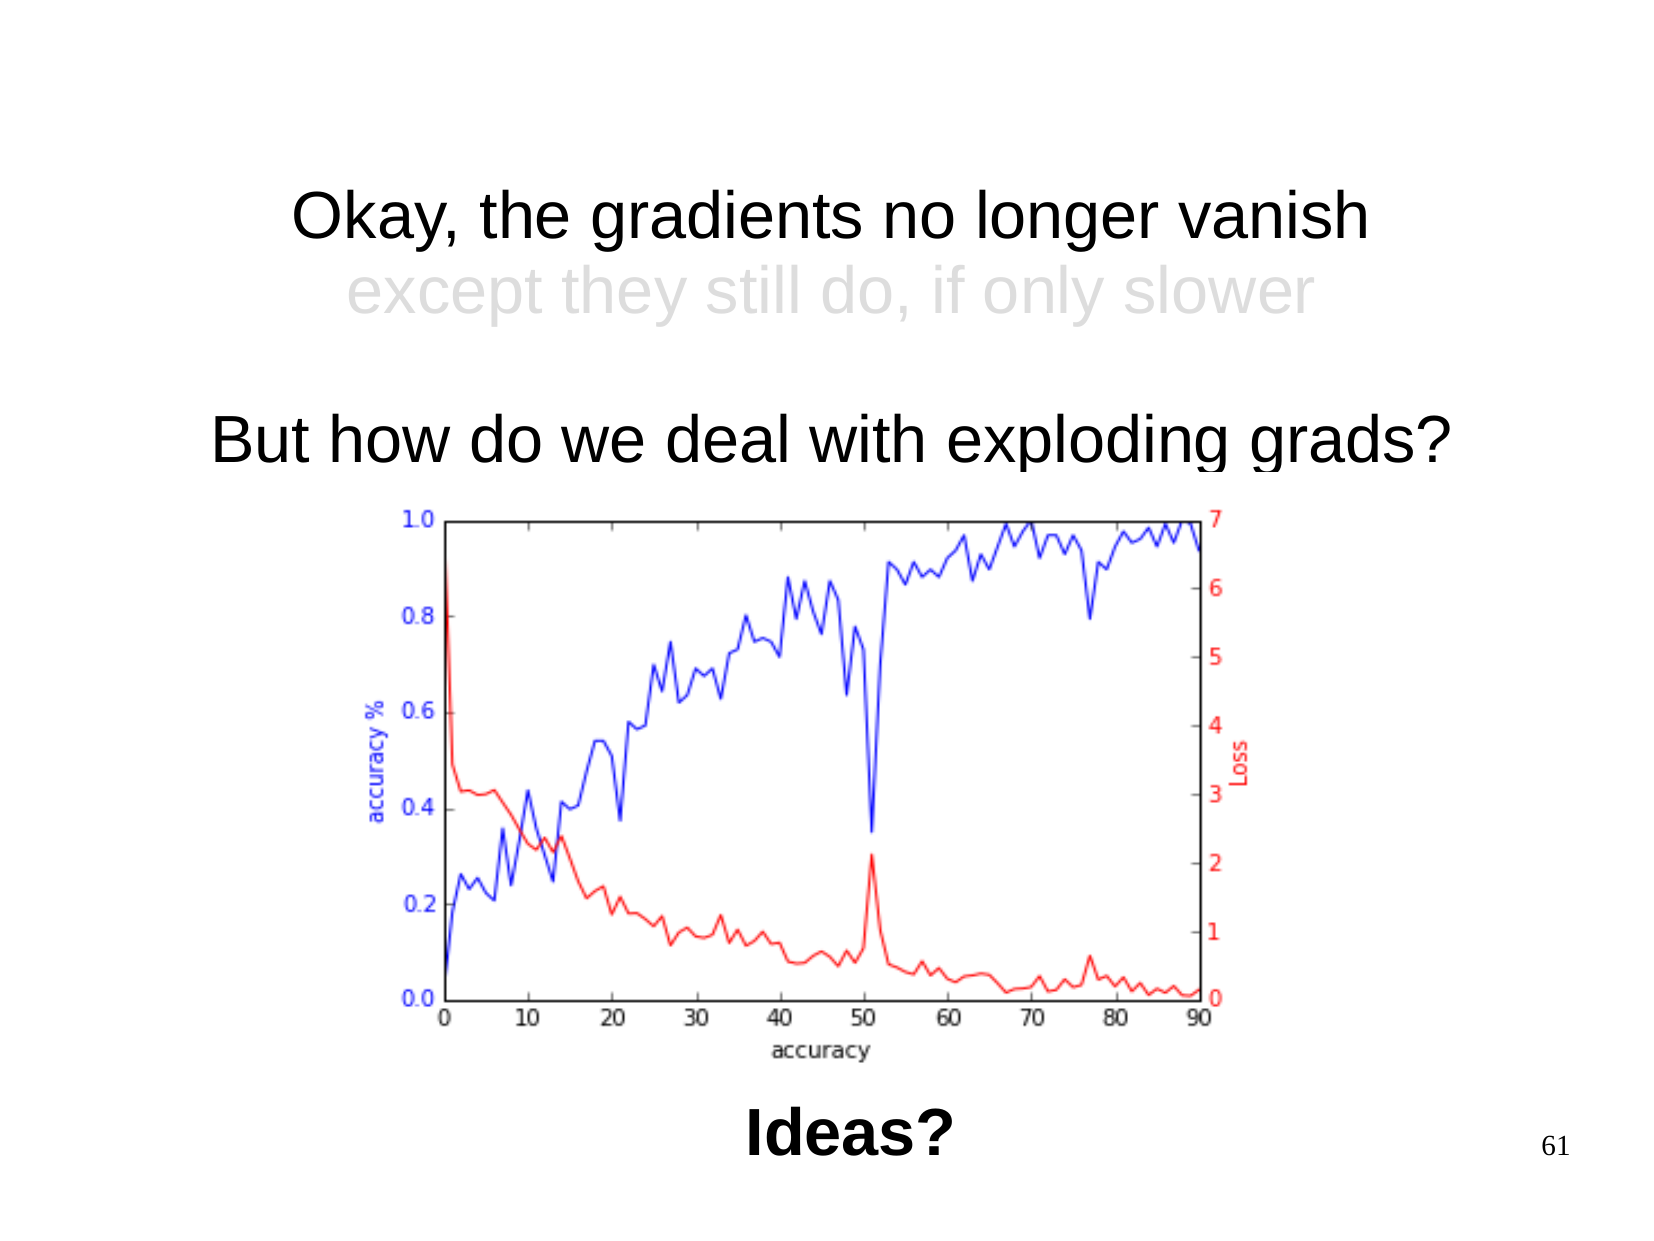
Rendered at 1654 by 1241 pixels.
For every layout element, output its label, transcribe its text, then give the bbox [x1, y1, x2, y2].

text_box Ideas? [628, 1095, 1075, 1171]
picture [323, 472, 1358, 1093]
text_box Okay, the gradients no longer vanish except they still do, if only slower But how do we deal with exploding grads? [199, 143, 1465, 586]
